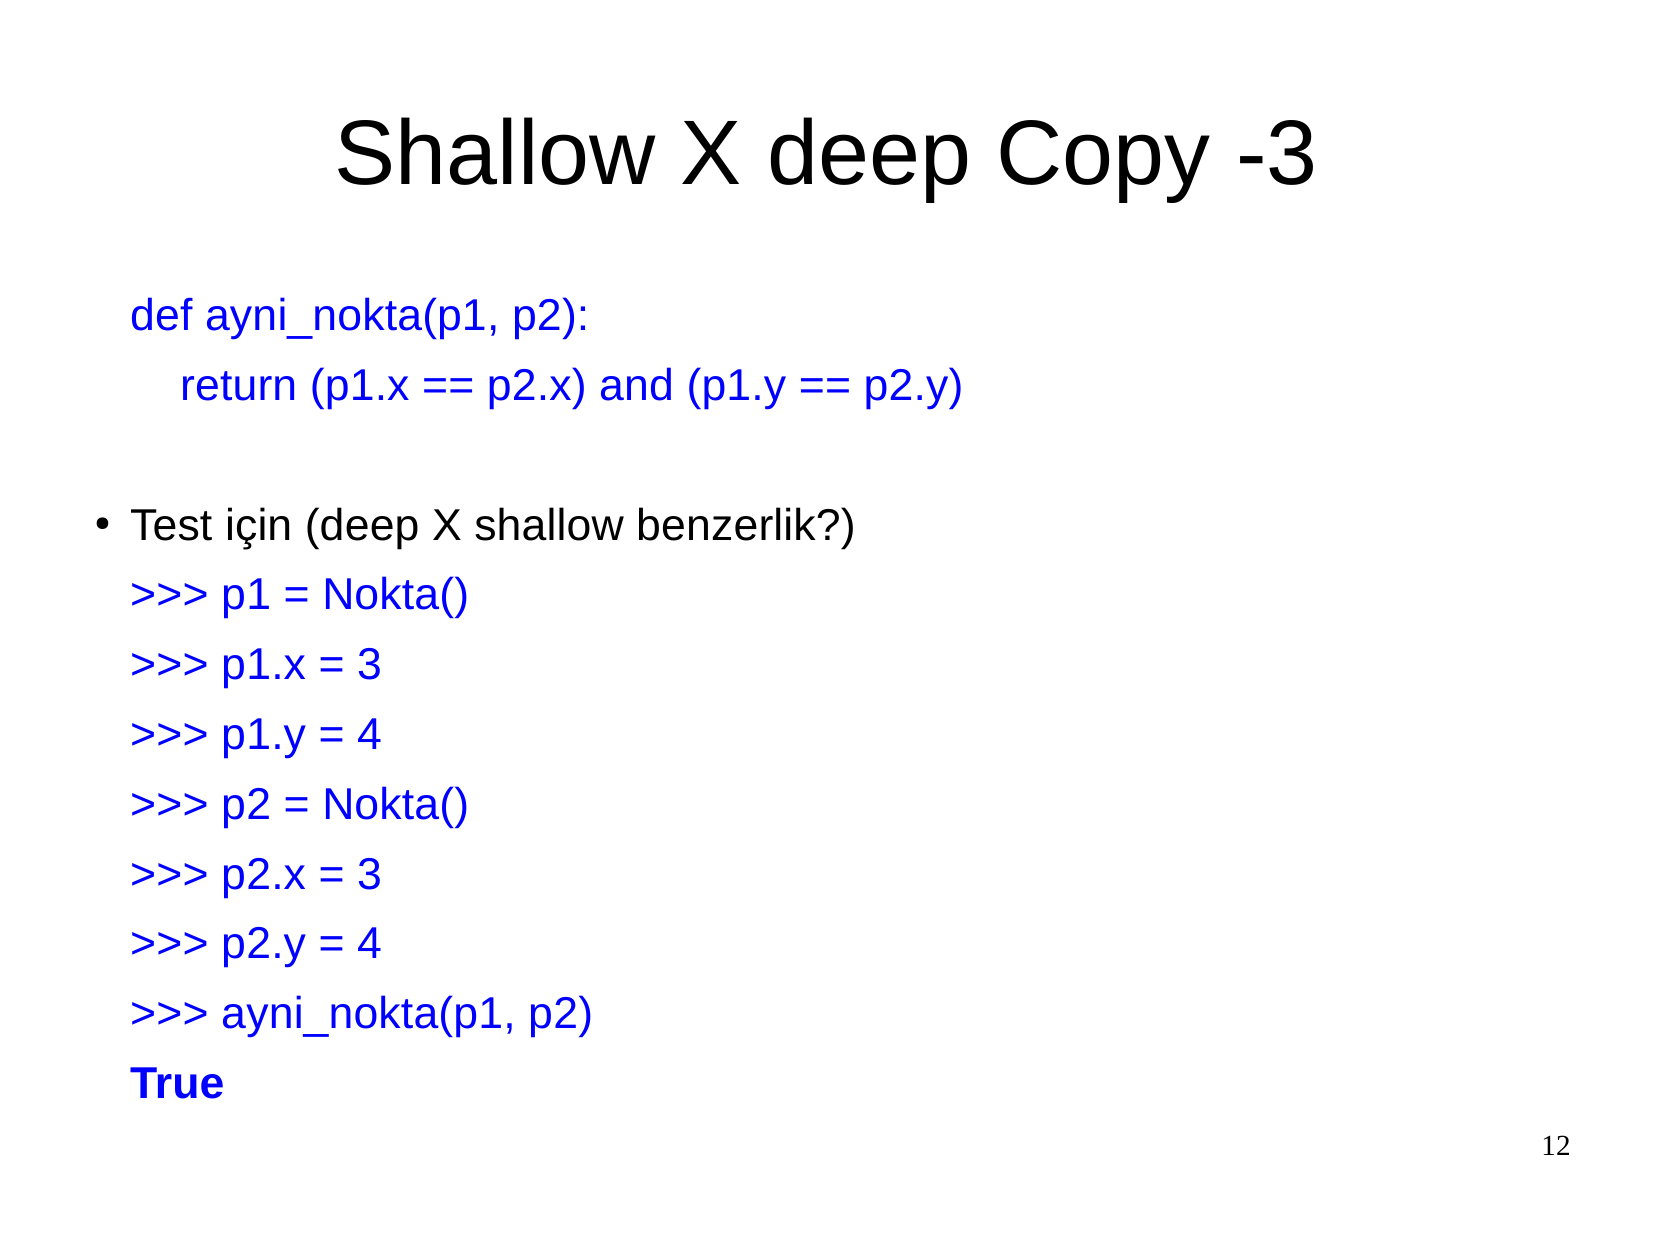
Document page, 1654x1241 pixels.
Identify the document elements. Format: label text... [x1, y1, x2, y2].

list def ayni_nokta(p1, p2): return (p1.x == p2.x) and (p1.y == p2.y) Test için (deep X shallow benzerlik?) >>> p1 = Nokta() >>> p1.x = 3 >>> p1.y = 4 >>> p2 = Nokta() >>> p2.x = 3 >>> p2.y = 4 >>> ayni_nokta(p1, p2) True [82, 290, 1571, 1109]
title Shallow X deep Copy -3 [82, 56, 1571, 250]
